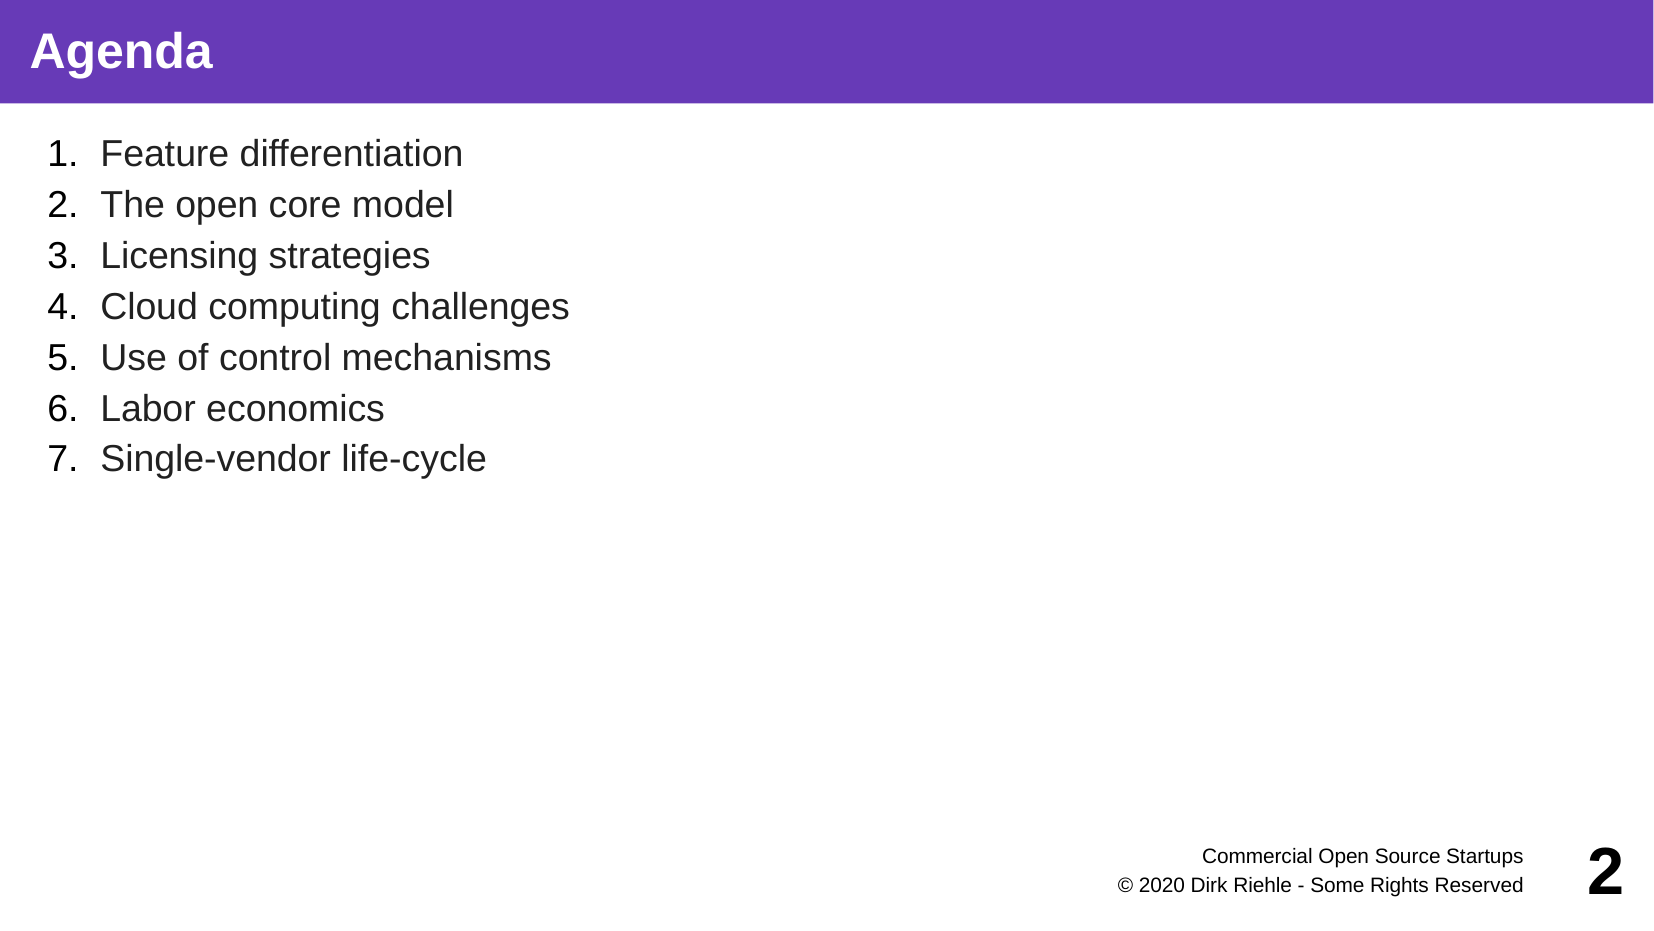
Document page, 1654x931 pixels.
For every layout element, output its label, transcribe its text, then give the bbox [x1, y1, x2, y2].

list Feature differentiation The open core model Licensing strategies Cloud computing challenges Use of control mechanisms Labor economics Single-vendor life-cycle [29, 132, 1625, 813]
title Agenda [0, 0, 1654, 104]
